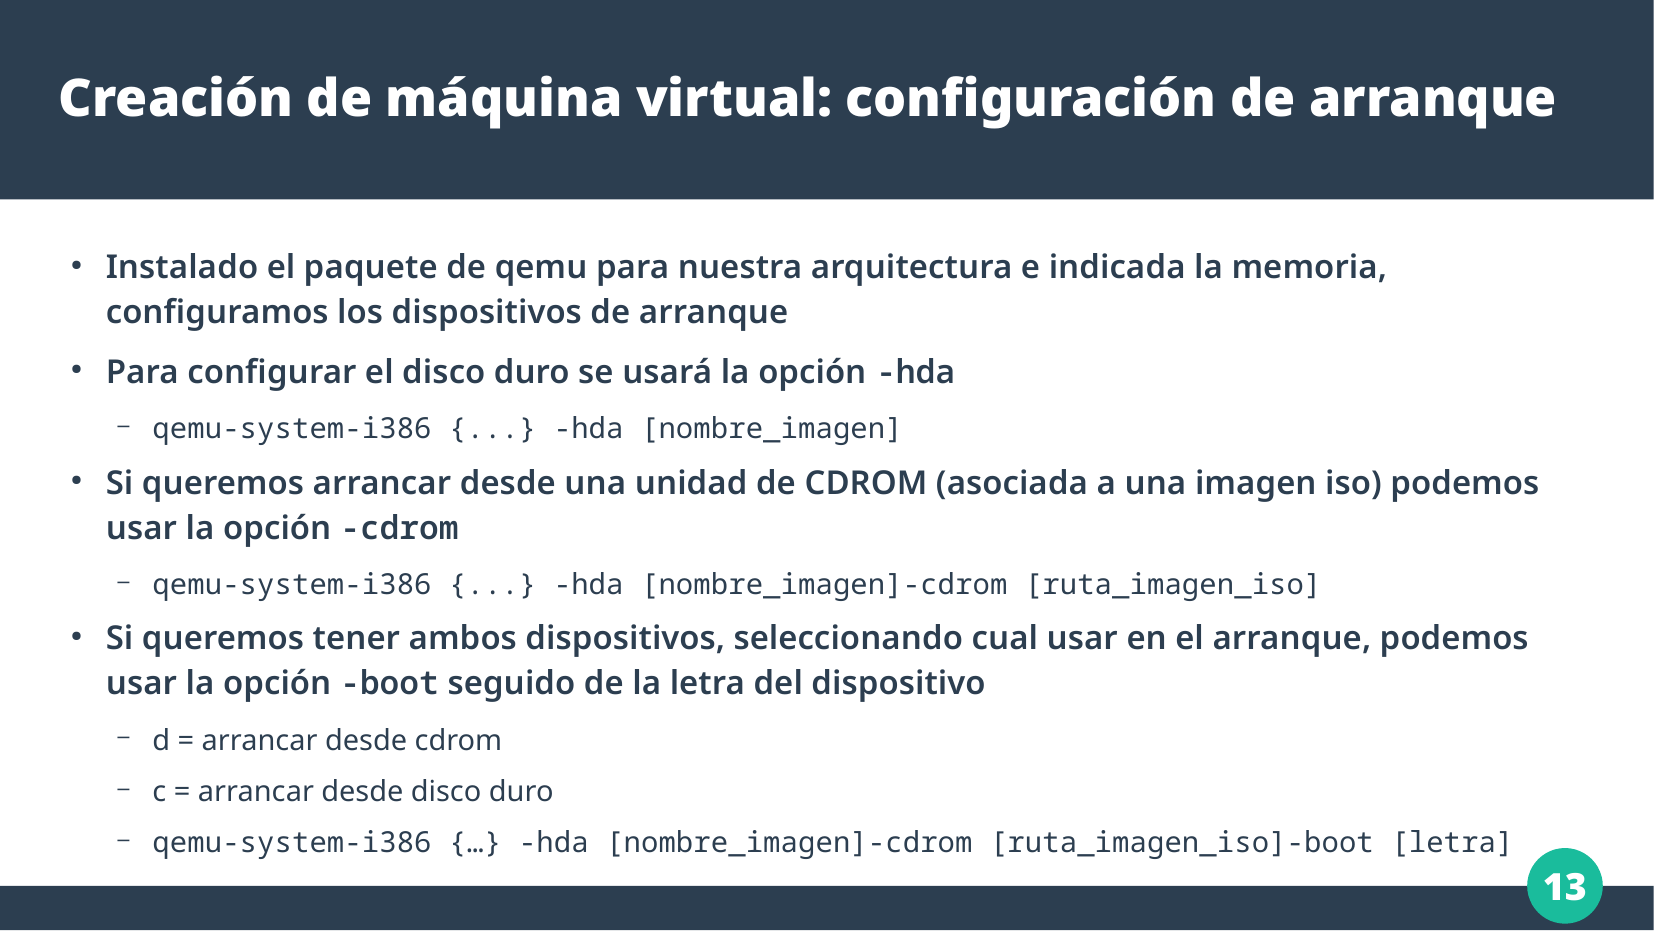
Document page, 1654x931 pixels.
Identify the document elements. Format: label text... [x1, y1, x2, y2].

title Creación de máquina virtual: configuración de arranque [59, 37, 1595, 155]
list Instalado el paquete de qemu para nuestra arquitectura e indicada la memoria, configuramos los dispositivos de arranque Para configurar el disco duro se usará la opción -hda qemu-system-i386 {...} -hda [nombre_imagen] Si queremos arrancar desde una unidad de CDROM (asociada a una imagen iso) podemos usar la opción -cdrom qemu-system-i386 {...} -hda [nombre_imagen]-cdrom [ruta_imagen_iso] Si queremos tener ambos dispositivos, seleccionando cual usar en el arranque, podemos usar la opción -boot seguido de la letra del dispositivo d = arrancar desde cdrom c = arrancar desde disco duro qemu-system-i386 {…} -hda [nombre_imagen]-cdrom [ruta_imagen_iso]-boot [letra] [59, 243, 1595, 864]
